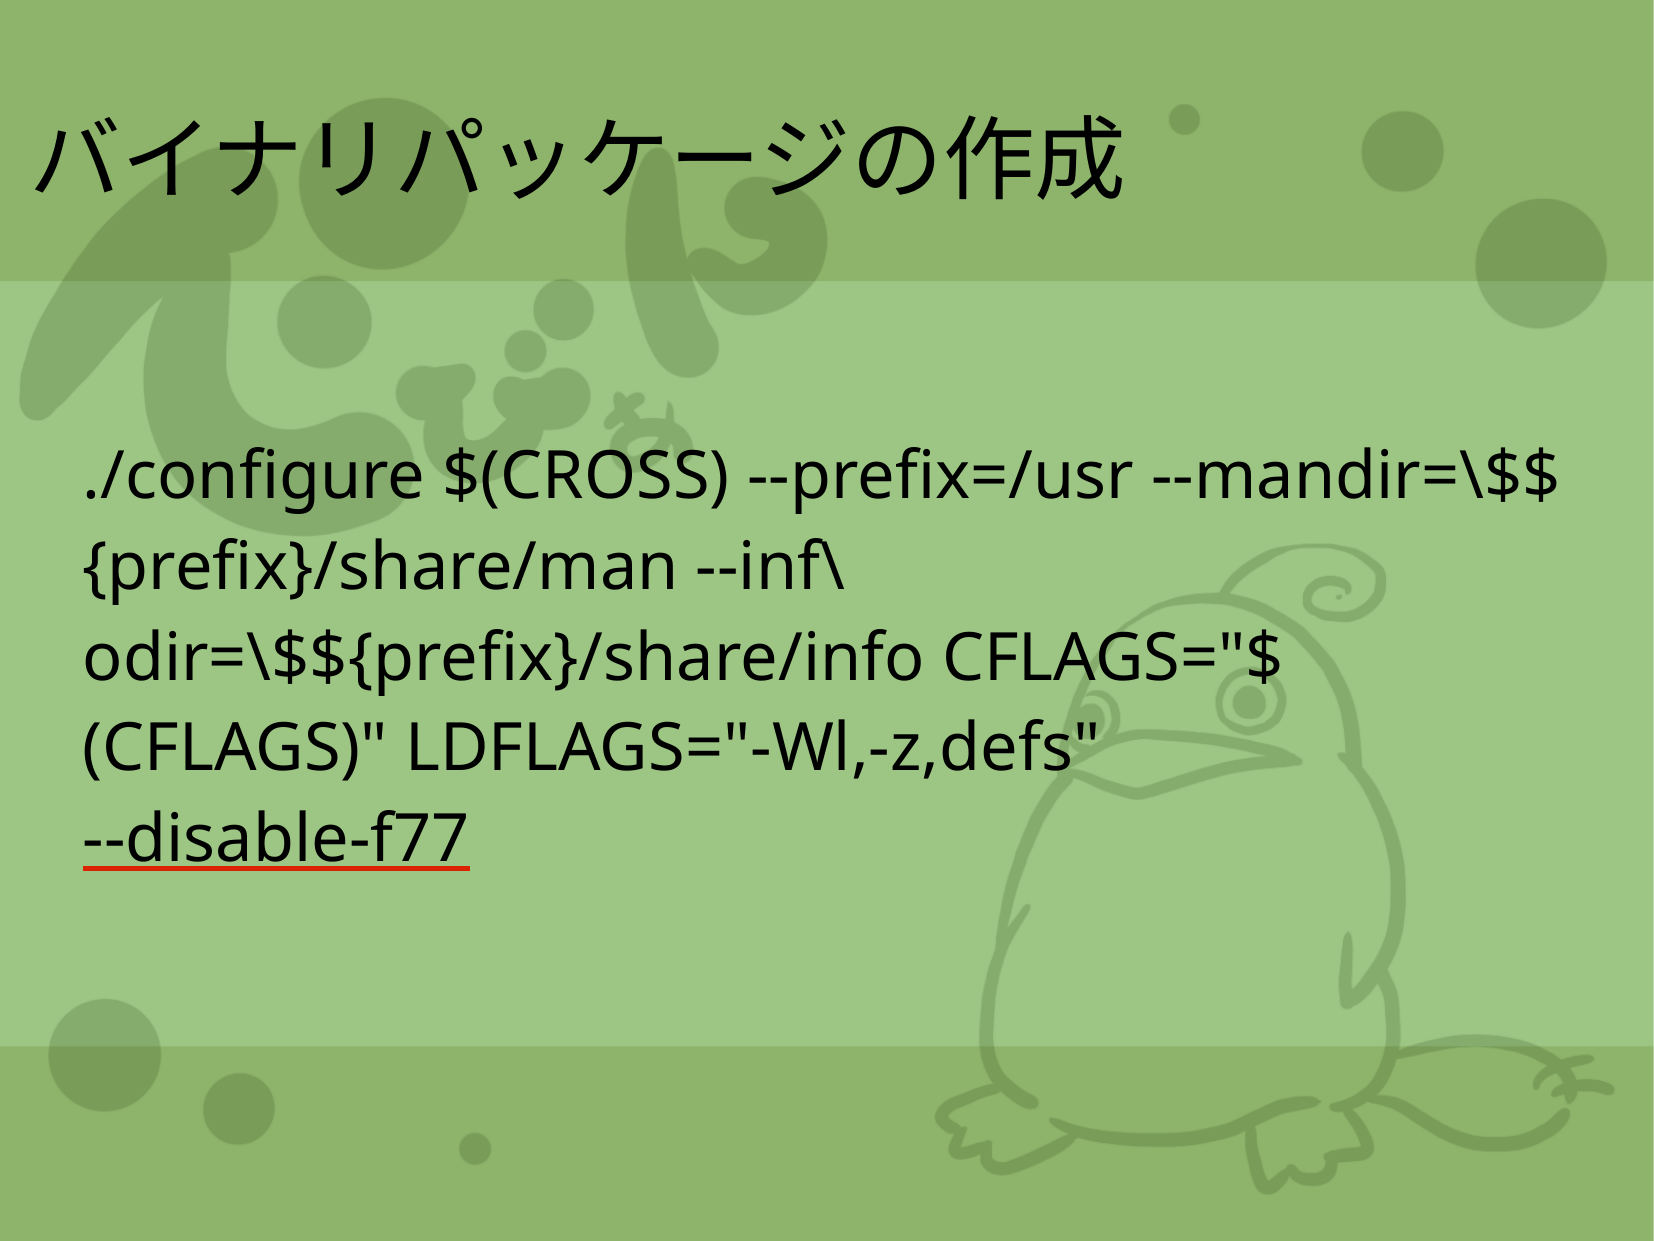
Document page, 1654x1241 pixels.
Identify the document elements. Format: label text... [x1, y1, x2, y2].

title バイナリパッケージの作成 [29, 49, 1625, 257]
picture [0, 0, 1654, 1241]
subtitle ./configure $(CROSS) --prefix=/usr --mandir=\$${prefix}/share/man --inf\ odir=\$${prefix}/share/info CFLAGS="$(CFLAGS)" LDFLAGS="-Wl,-z,defs" --disable-f77 [82, 297, 1571, 1102]
